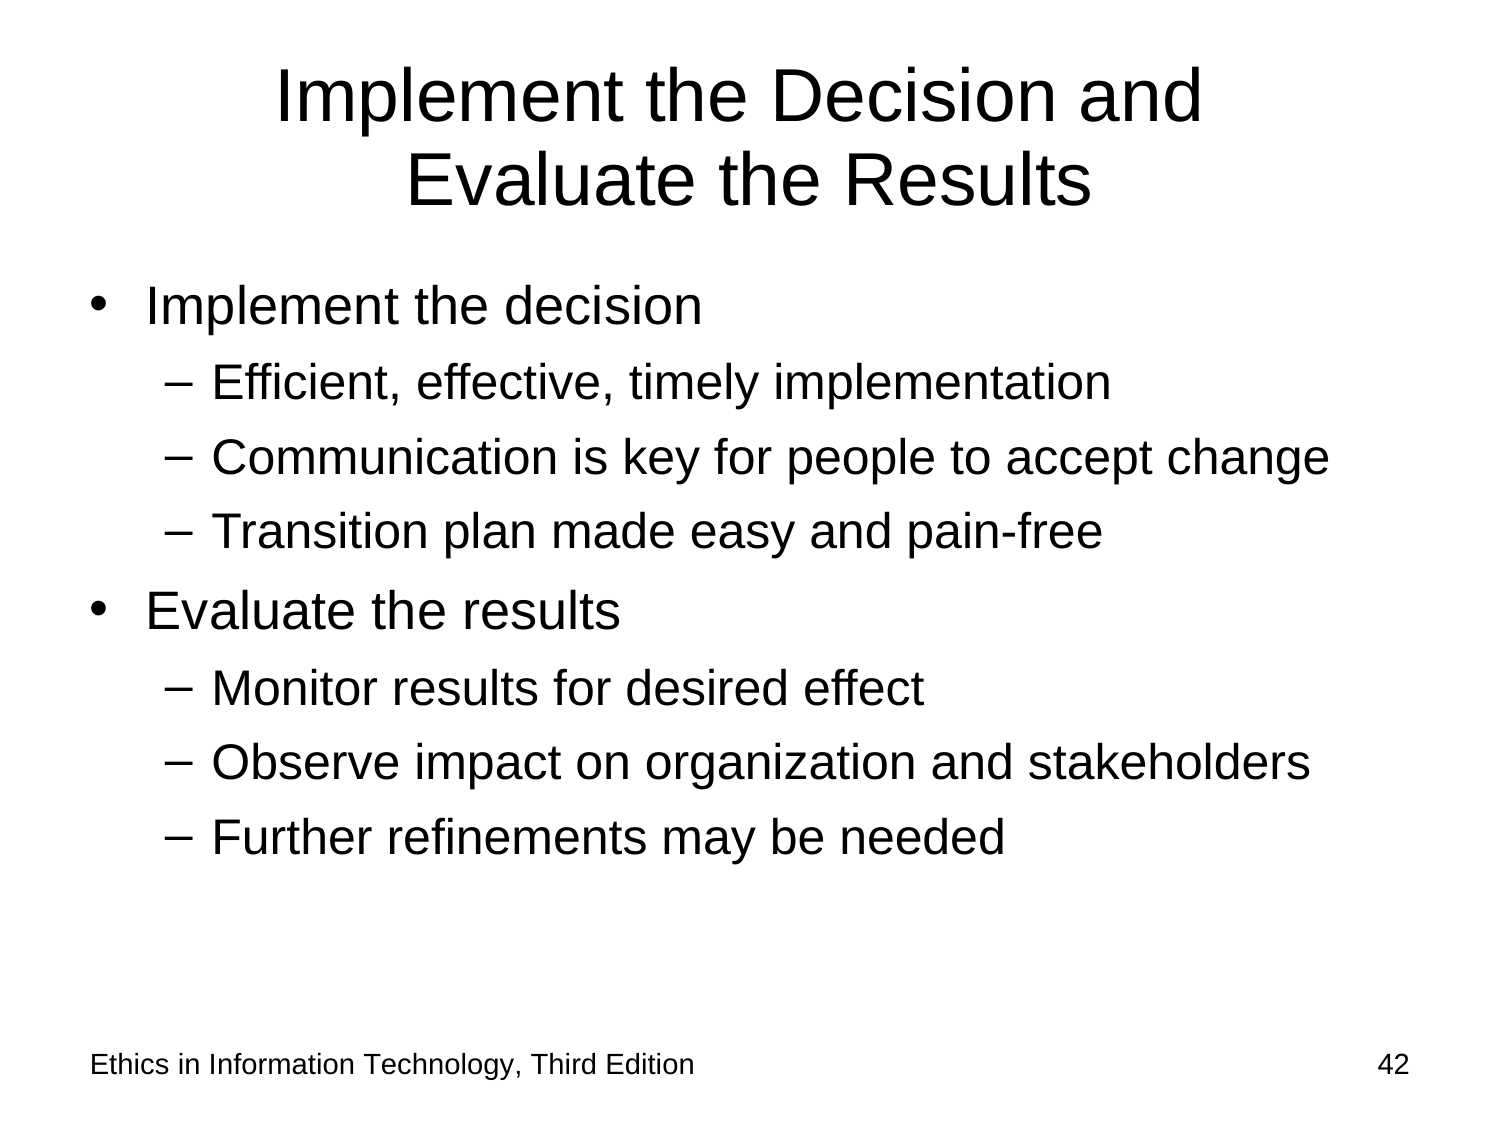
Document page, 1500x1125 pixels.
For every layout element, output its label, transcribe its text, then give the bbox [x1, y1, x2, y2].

text_box Ethics in Information Technology, Third Edition [74, 1037, 1074, 1103]
text_box <number> [1074, 1037, 1425, 1103]
list Implement the decision Efficient, effective, timely implementation Communication is key for people to accept change Transition plan made easy and pain-free Evaluate the results Monitor results for desired effect Observe impact on organization and stakeholders Further refinements may be needed [75, 262, 1425, 1005]
title Implement the Decision and Evaluate the Results [75, 45, 1425, 233]
